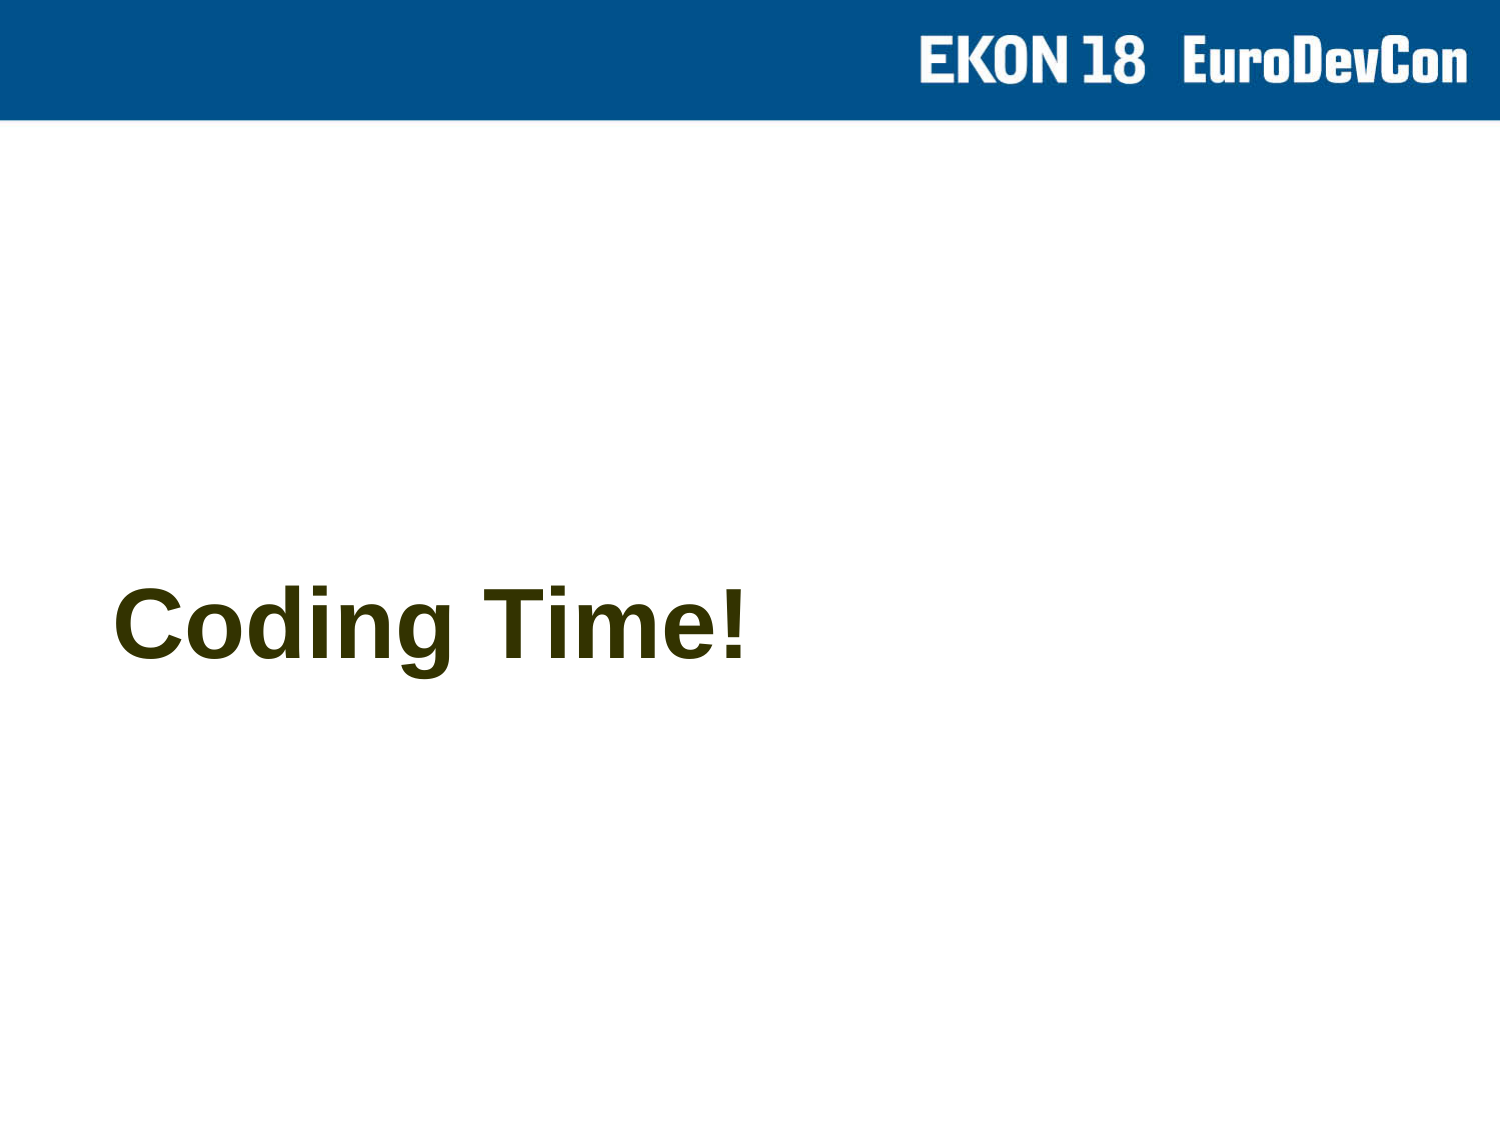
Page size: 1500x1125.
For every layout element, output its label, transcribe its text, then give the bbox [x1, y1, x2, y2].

subtitle Coding Time! [112, 162, 1388, 1075]
picture [0, 0, 1500, 1125]
